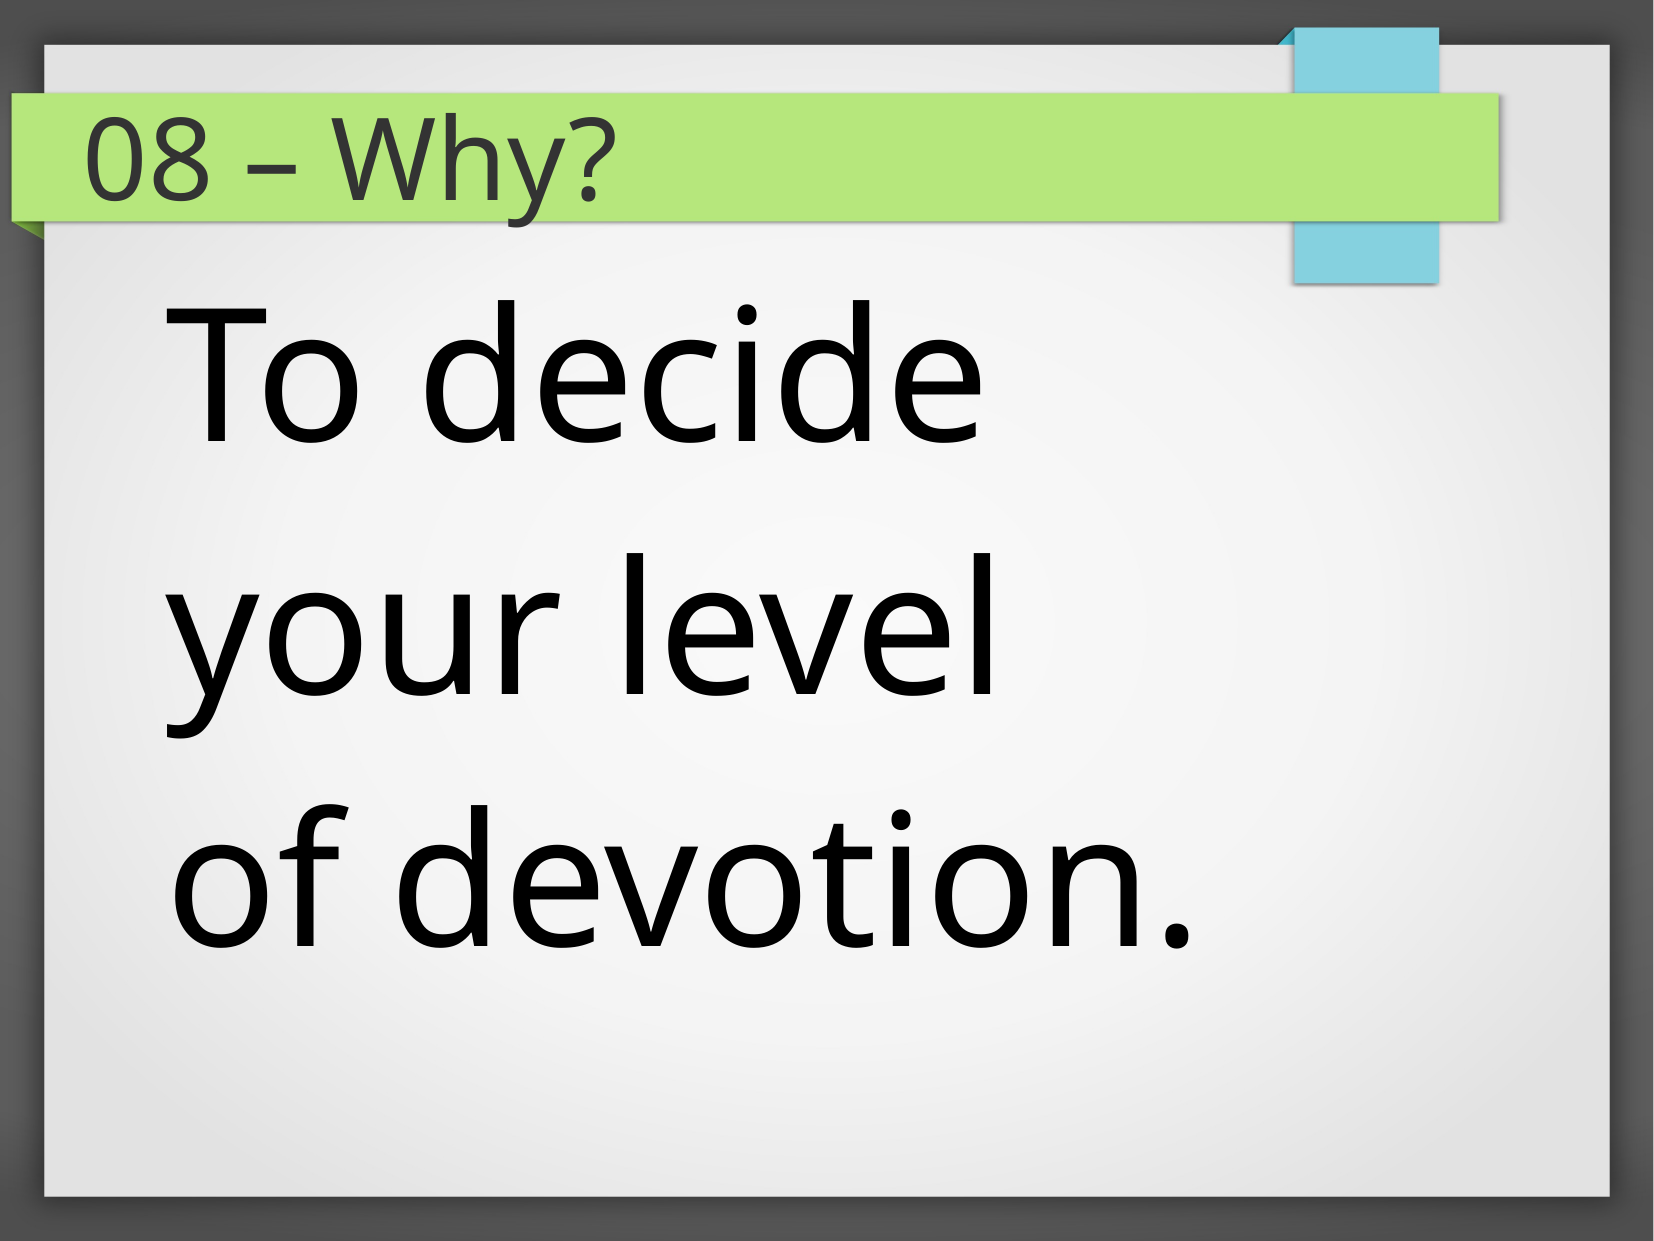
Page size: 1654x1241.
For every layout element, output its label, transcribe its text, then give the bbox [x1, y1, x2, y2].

picture [0, 0, 1654, 1241]
subtitle To decide your level of devotion. [165, 243, 1538, 1068]
title 08 – Why? [82, 102, 1465, 209]
